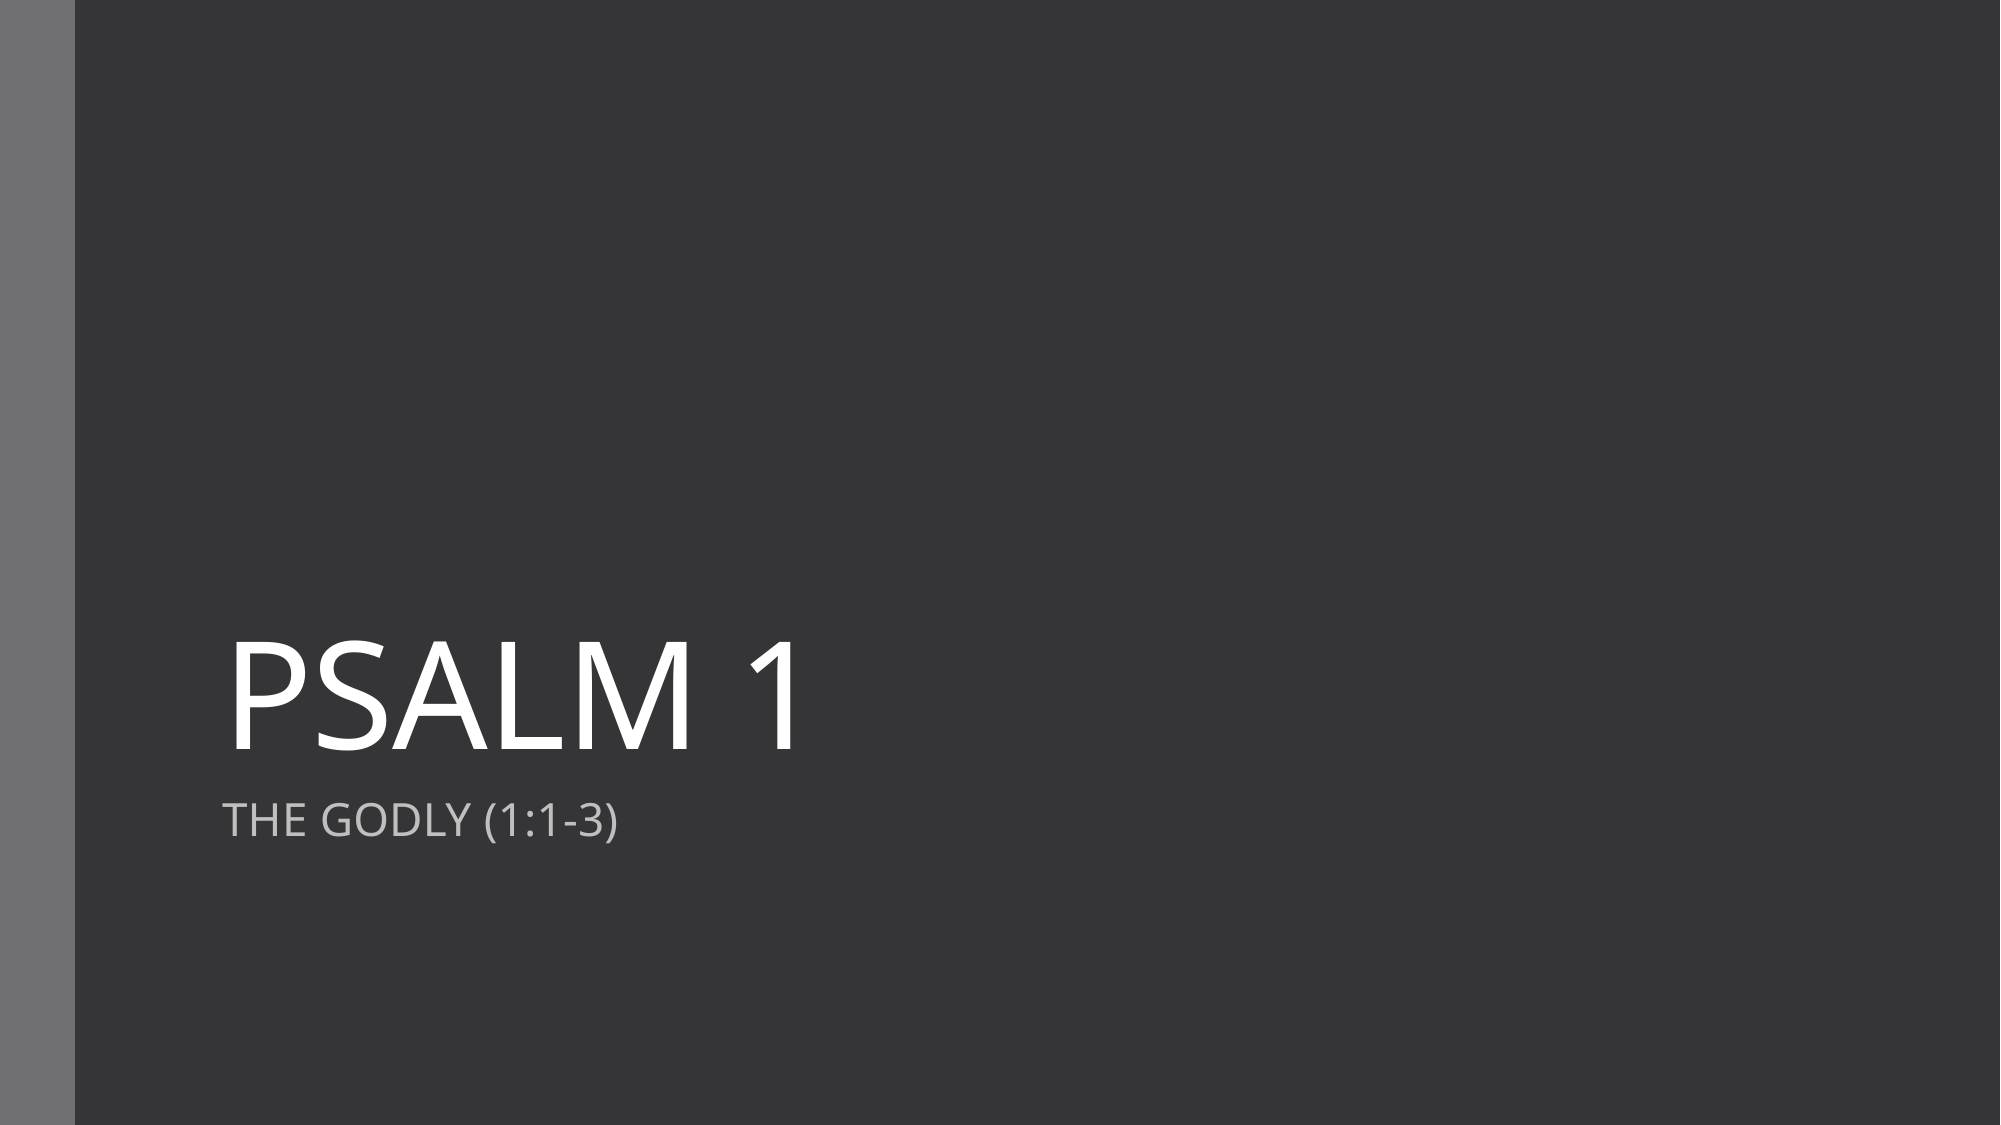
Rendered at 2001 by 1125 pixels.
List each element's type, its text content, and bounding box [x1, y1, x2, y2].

title PSALM 1 [206, 124, 1752, 787]
subtitle THE GODLY (1:1-3) [206, 787, 1752, 1066]
